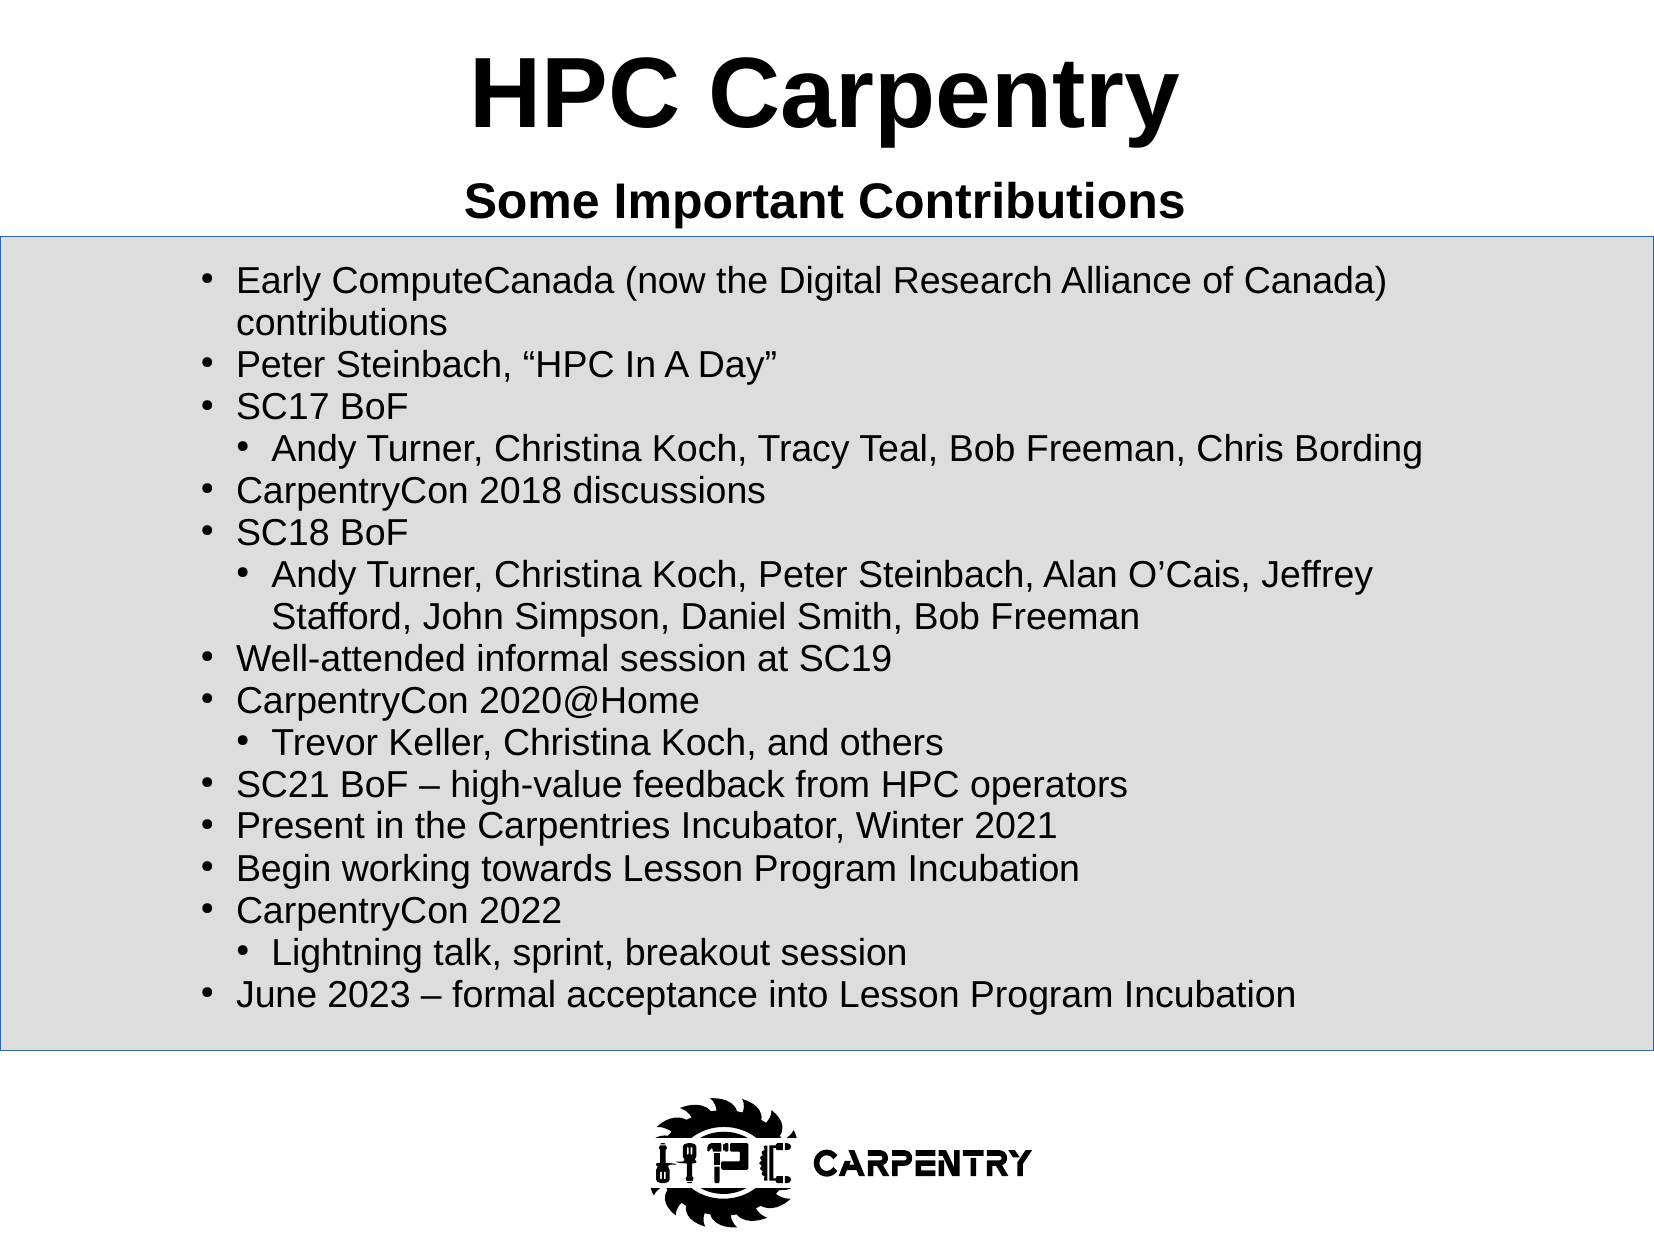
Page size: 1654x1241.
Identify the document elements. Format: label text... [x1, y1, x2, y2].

text_box HPC Carpentry [45, 30, 1606, 166]
text_box Some Important Contributions [75, 165, 1576, 237]
text_box Early ComputeCanada (now the Digital Research Alliance of Canada) contributions Peter Steinbach, “HPC In A Day” SC17 BoF Andy Turner, Christina Koch, Tracy Teal, Bob Freeman, Chris Bording CarpentryCon 2018 discussions SC18 BoF Andy Turner, Christina Koch, Peter Steinbach, Alan O’Cais, Jeffrey Stafford, John Simpson, Daniel Smith, Bob Freeman Well-attended informal session at SC19 CarpentryCon 2020@Home Trevor Keller, Christina Koch, and others SC21 BoF – high-value feedback from HPC operators Present in the Carpentries Incubator, Winter 2021 Begin working towards Lesson Program Incubation CarpentryCon 2022 Lightning talk, sprint, breakout session June 2023 – formal acceptance into Lesson Program Incubation [185, 251, 1476, 1065]
text_box [0, 236, 1654, 1051]
picture [586, 1066, 1097, 1241]
